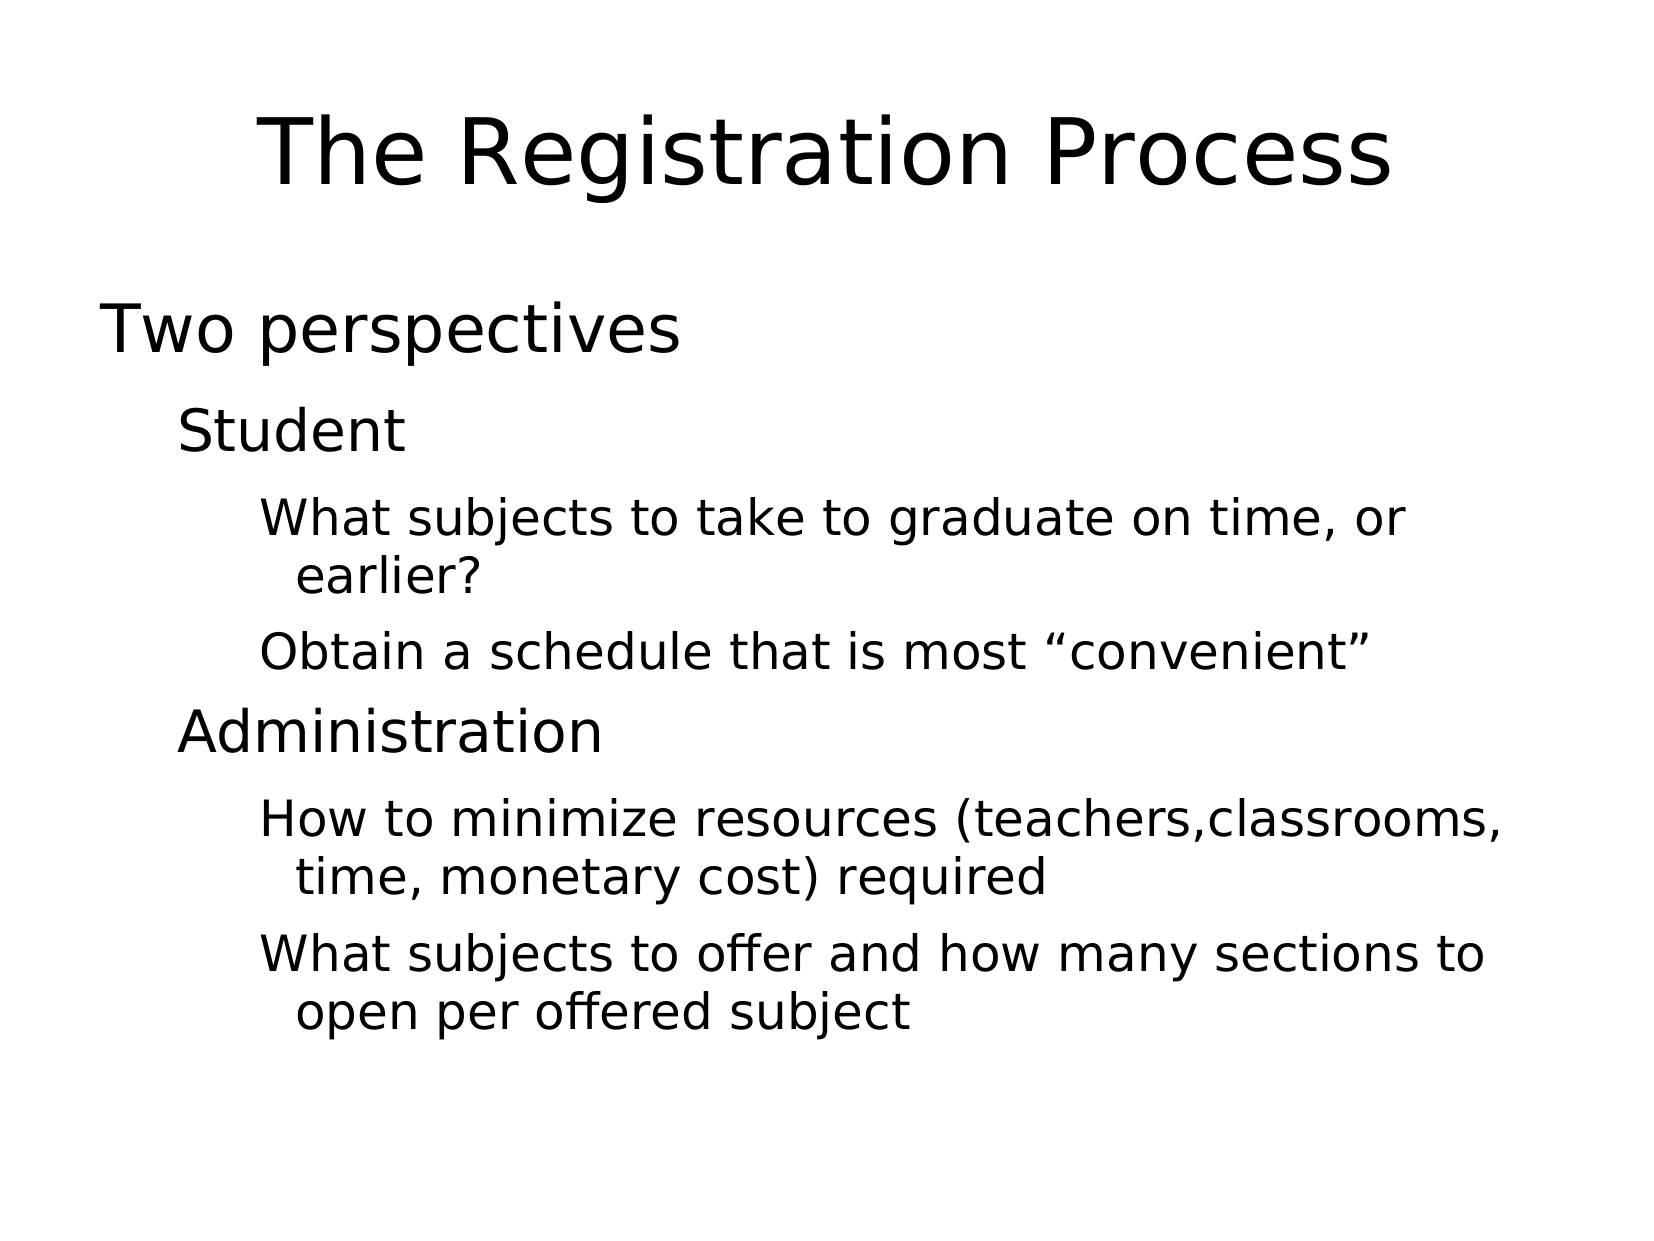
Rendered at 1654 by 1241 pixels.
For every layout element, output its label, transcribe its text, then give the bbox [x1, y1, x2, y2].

list Two perspectives Student What subjects to take to graduate on time, or earlier? Obtain a schedule that is most “convenient” Administration How to minimize resources (teachers,classrooms, time, monetary cost) required What subjects to offer and how many sections to open per offered subject [82, 290, 1571, 1109]
title The Registration Process [82, 49, 1571, 257]
